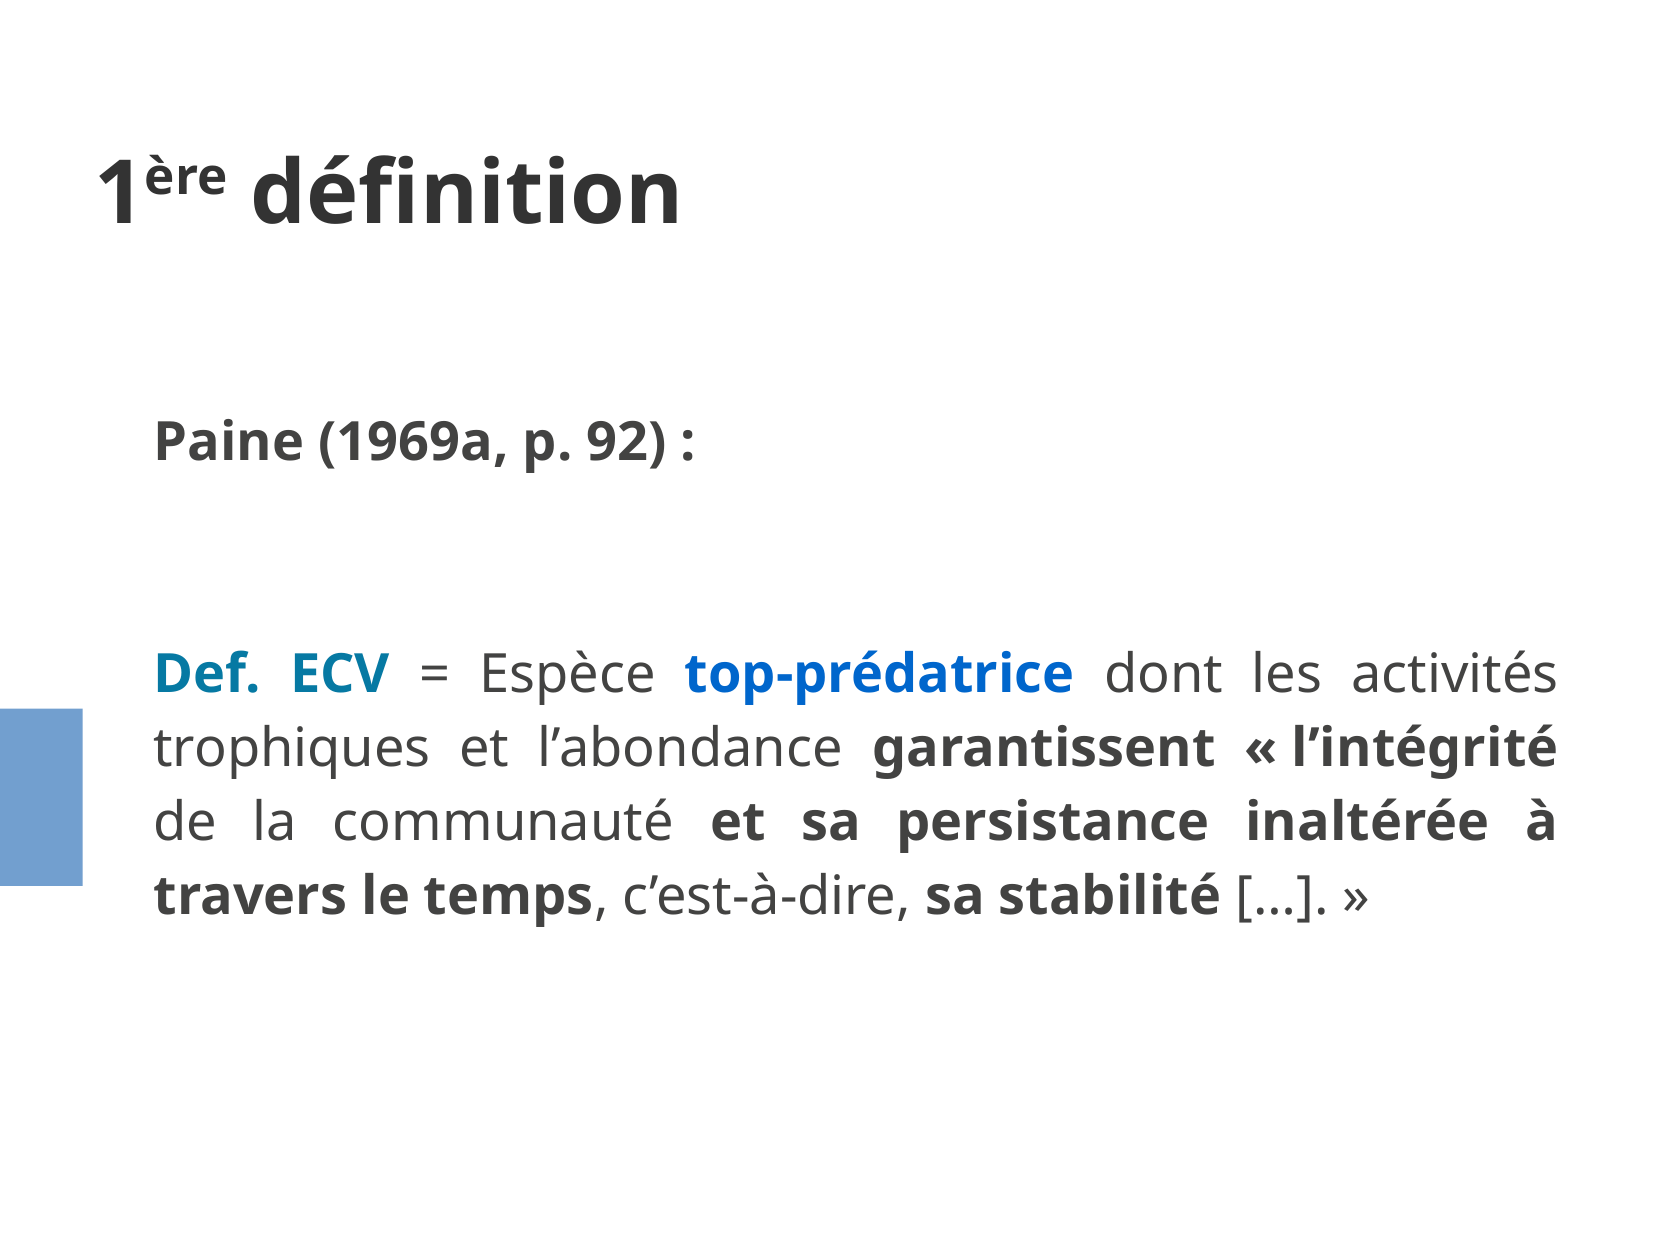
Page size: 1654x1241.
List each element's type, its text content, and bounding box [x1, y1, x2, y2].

title 1ère définition [94, 70, 1501, 308]
list Paine (1969a, p. 92) : Def. ECV = Espèce top-prédatrice dont les activités trophiques et l’abondance garantissent « l’intégrité de la communauté et sa persistance inaltérée à travers le temps, c’est-à-dire, sa stabilité […]. » [153, 402, 1560, 1123]
